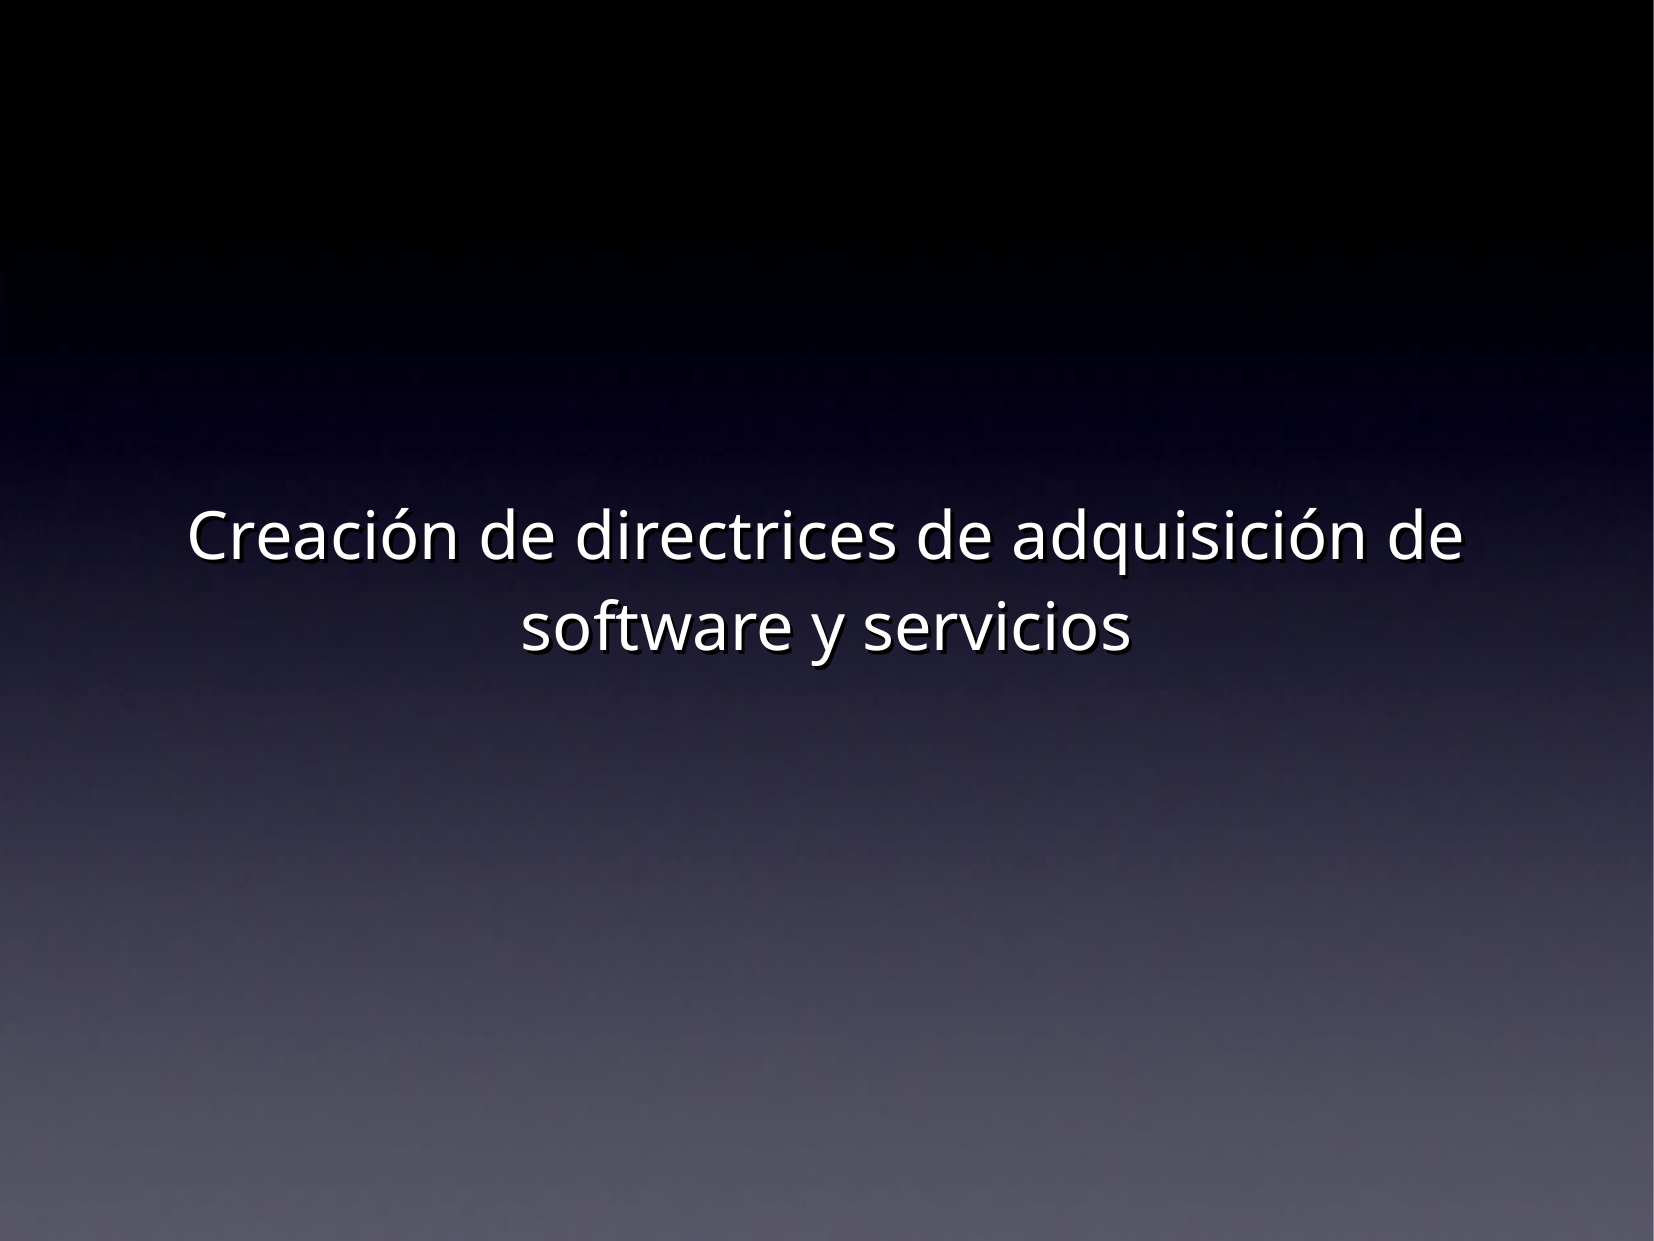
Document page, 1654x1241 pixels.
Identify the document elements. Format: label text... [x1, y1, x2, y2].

picture [0, 0, 1654, 1241]
subtitle Creación de directrices de adquisición de software y servicios [82, 49, 1571, 1109]
